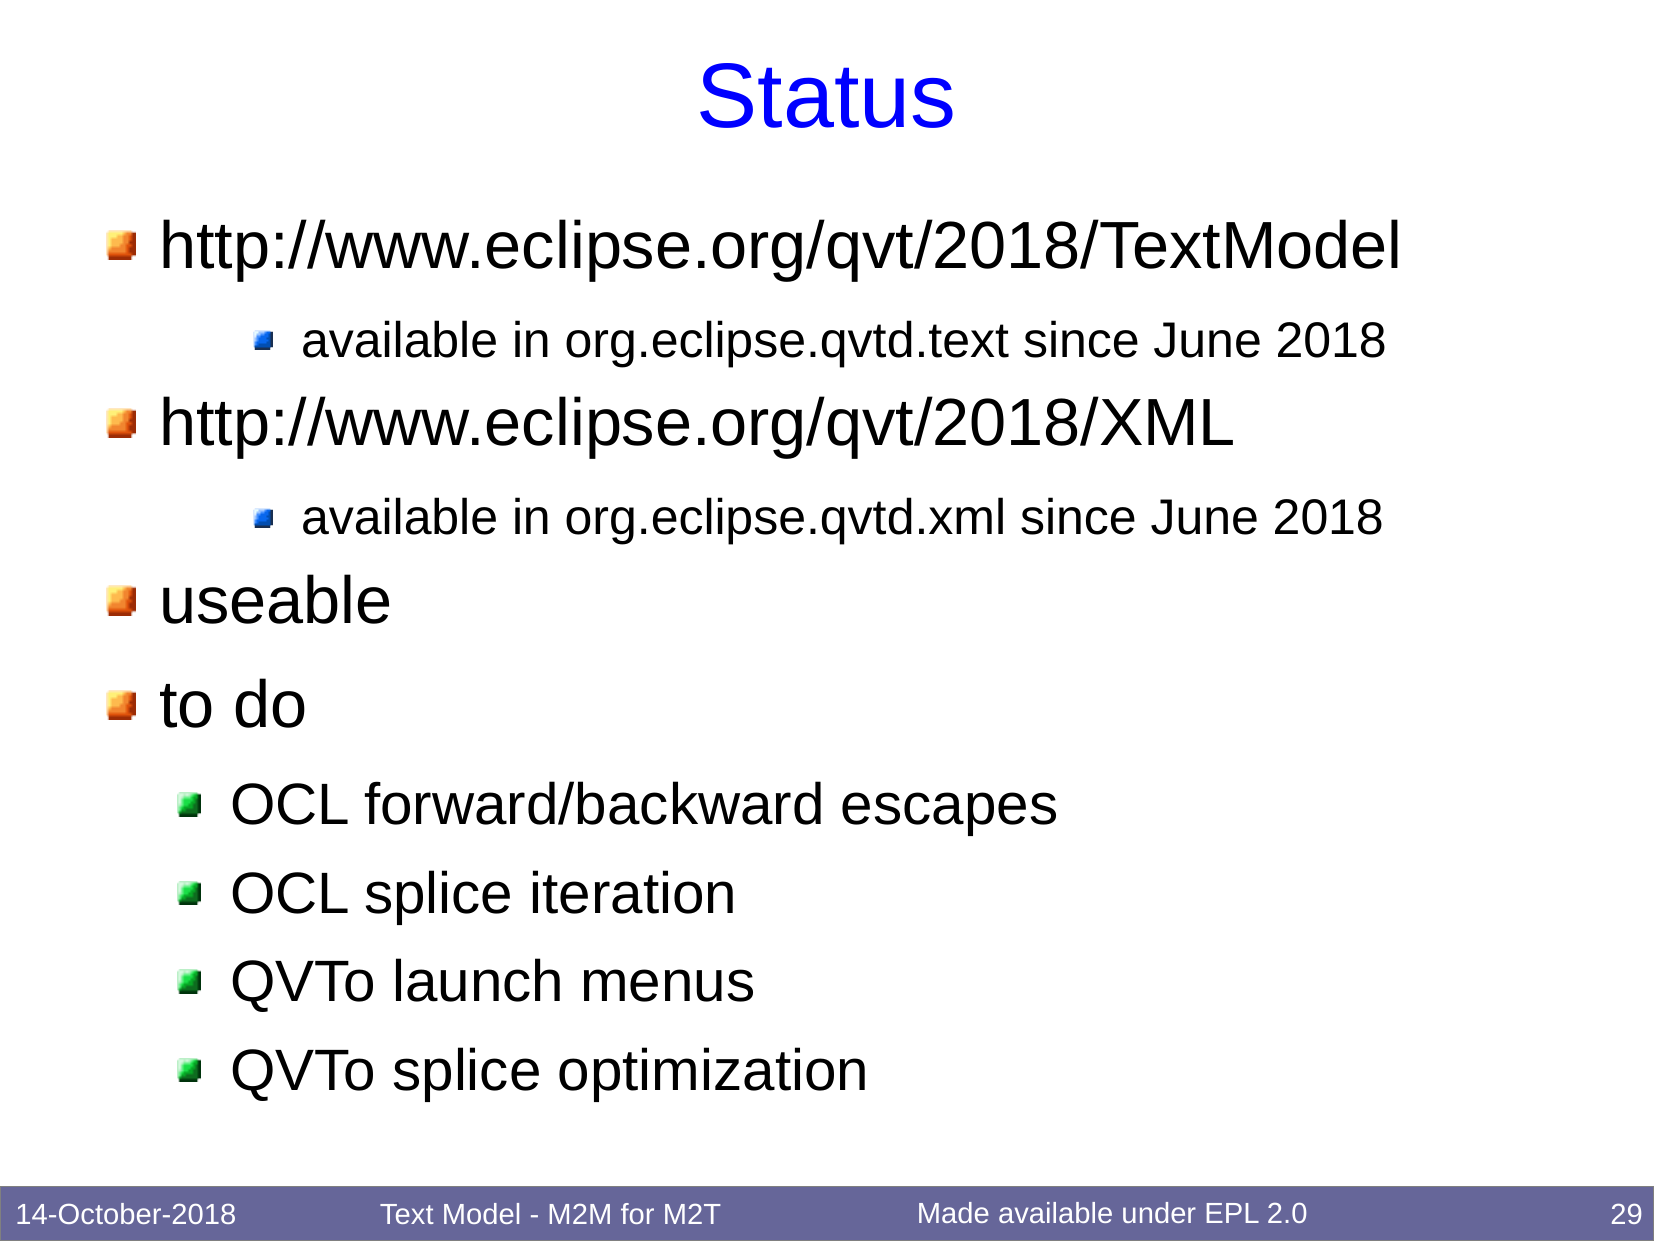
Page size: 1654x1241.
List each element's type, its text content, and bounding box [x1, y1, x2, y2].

title Status [82, 0, 1571, 200]
list http://www.eclipse.org/qvt/2018/TextModel available in org.eclipse.qvtd.text since June 2018 http://www.eclipse.org/qvt/2018/XML available in org.eclipse.qvtd.xml since June 2018 useable to do OCL forward/backward escapes OCL splice iteration QVTo launch menus QVTo splice optimization [88, 207, 1577, 1143]
